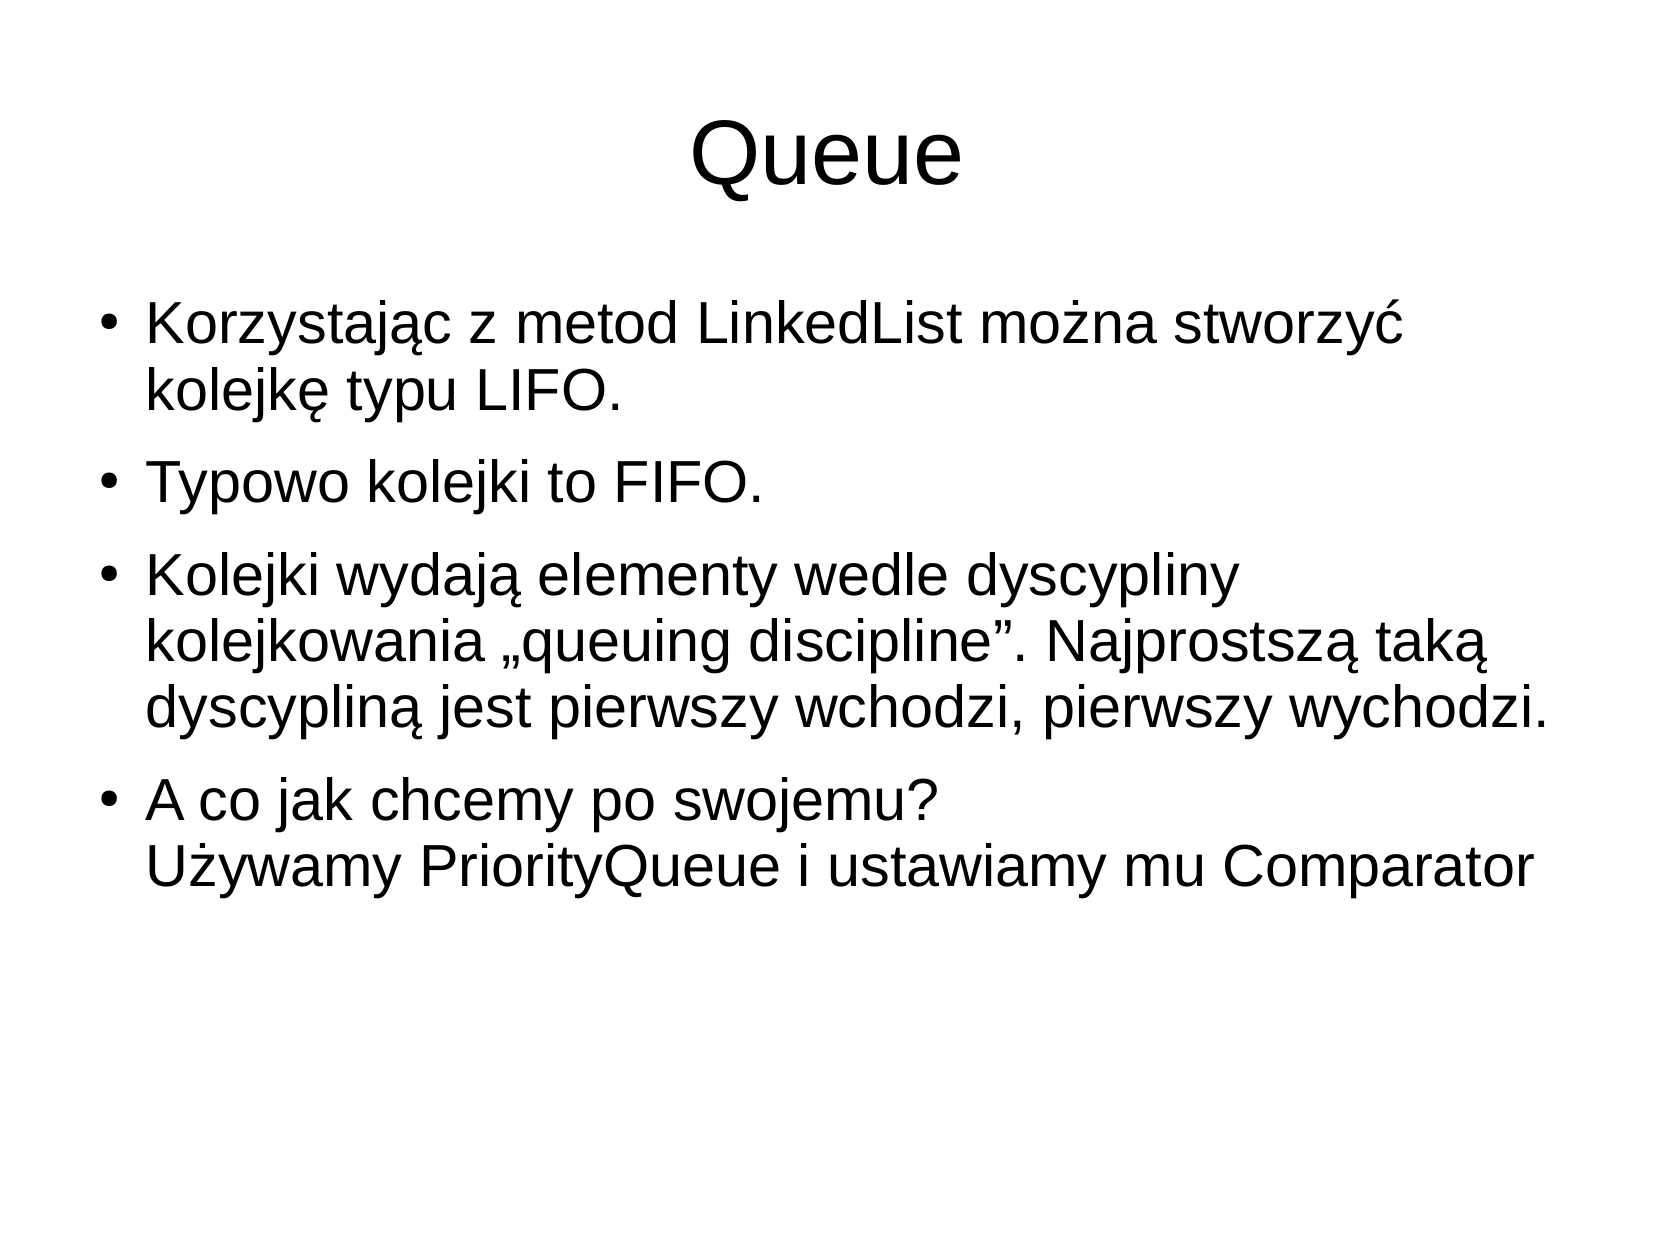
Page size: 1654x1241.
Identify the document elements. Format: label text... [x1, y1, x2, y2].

list Korzystając z metod LinkedList można stworzyć kolejkę typu LIFO. Typowo kolejki to FIFO. Kolejki wydają elementy wedle dyscypliny kolejkowania „queuing discipline”. Najprostszą taką dyscypliną jest pierwszy wchodzi, pierwszy wychodzi. A co jak chcemy po swojemu? Używamy PriorityQueue i ustawiamy mu Comparator [82, 290, 1571, 1010]
title Queue [82, 49, 1571, 257]
